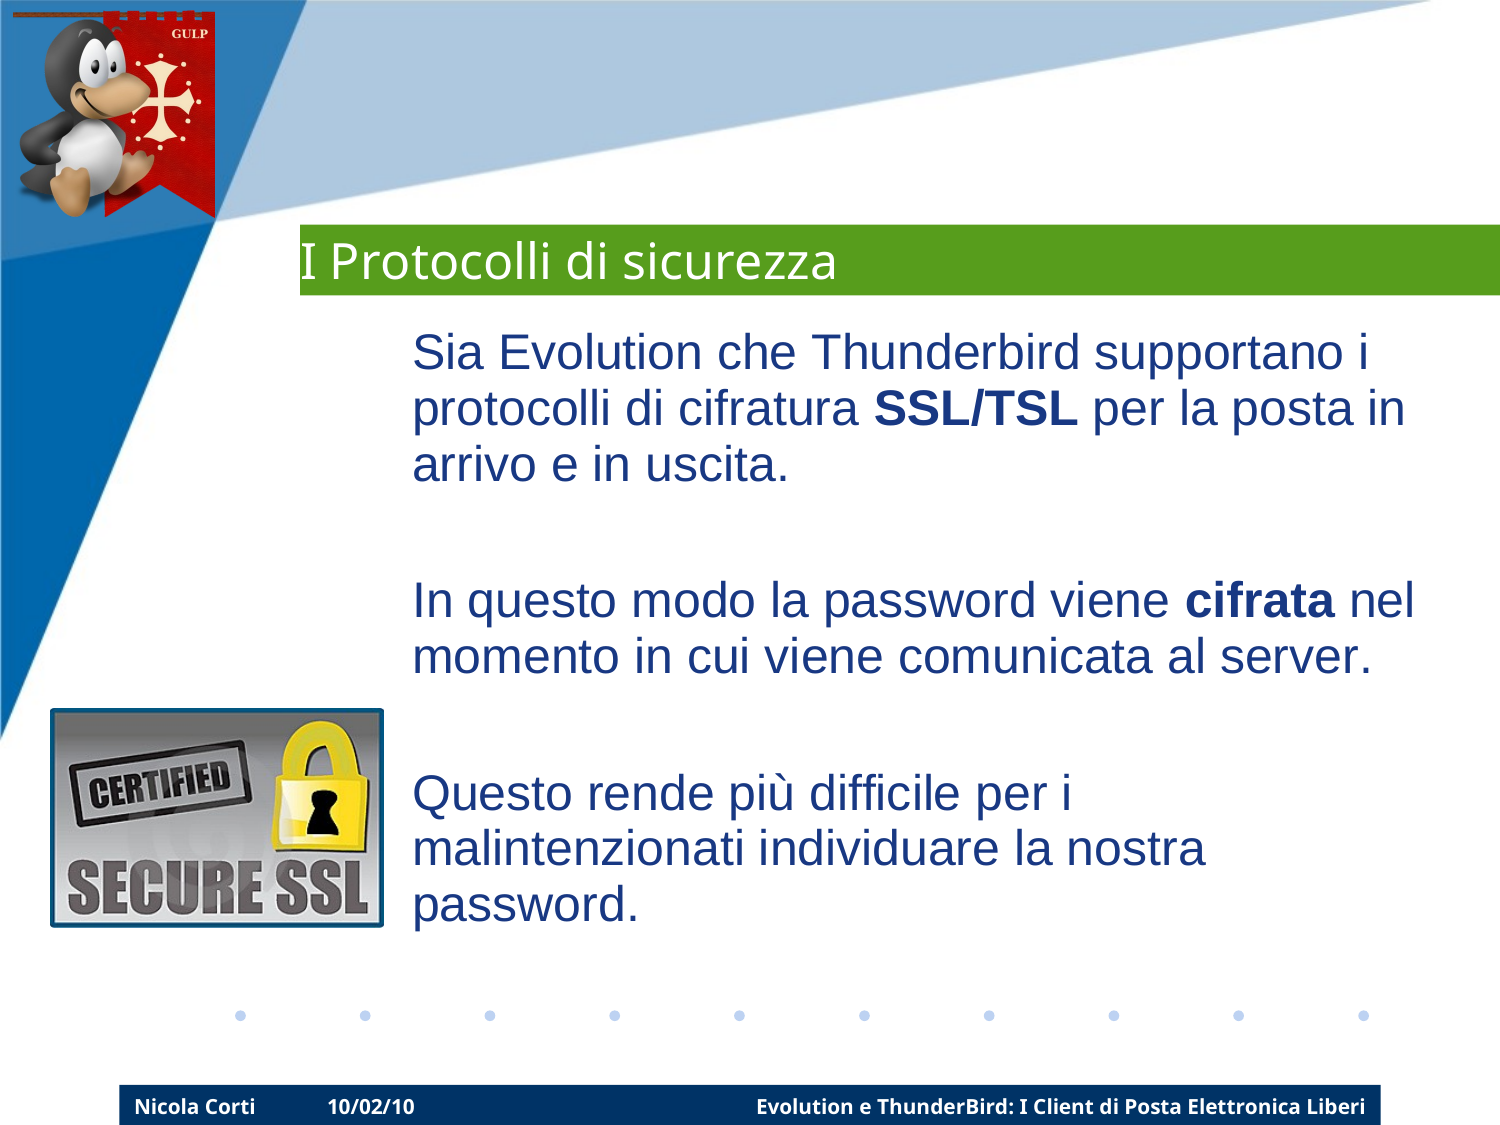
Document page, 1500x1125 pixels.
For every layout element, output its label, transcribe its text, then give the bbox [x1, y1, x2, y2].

picture [0, 0, 1500, 928]
list Sia Evolution che Thunderbird supportano i protocolli di cifratura SSL/TSL per la posta in arrivo e in uscita. In questo modo la password viene cifrata nel momento in cui viene comunicata al server. Questo rende più difficile per i malintenzionati individuare la nostra password. [299, 324, 1418, 1068]
title I Protocolli di sicurezza [300, 224, 1500, 296]
